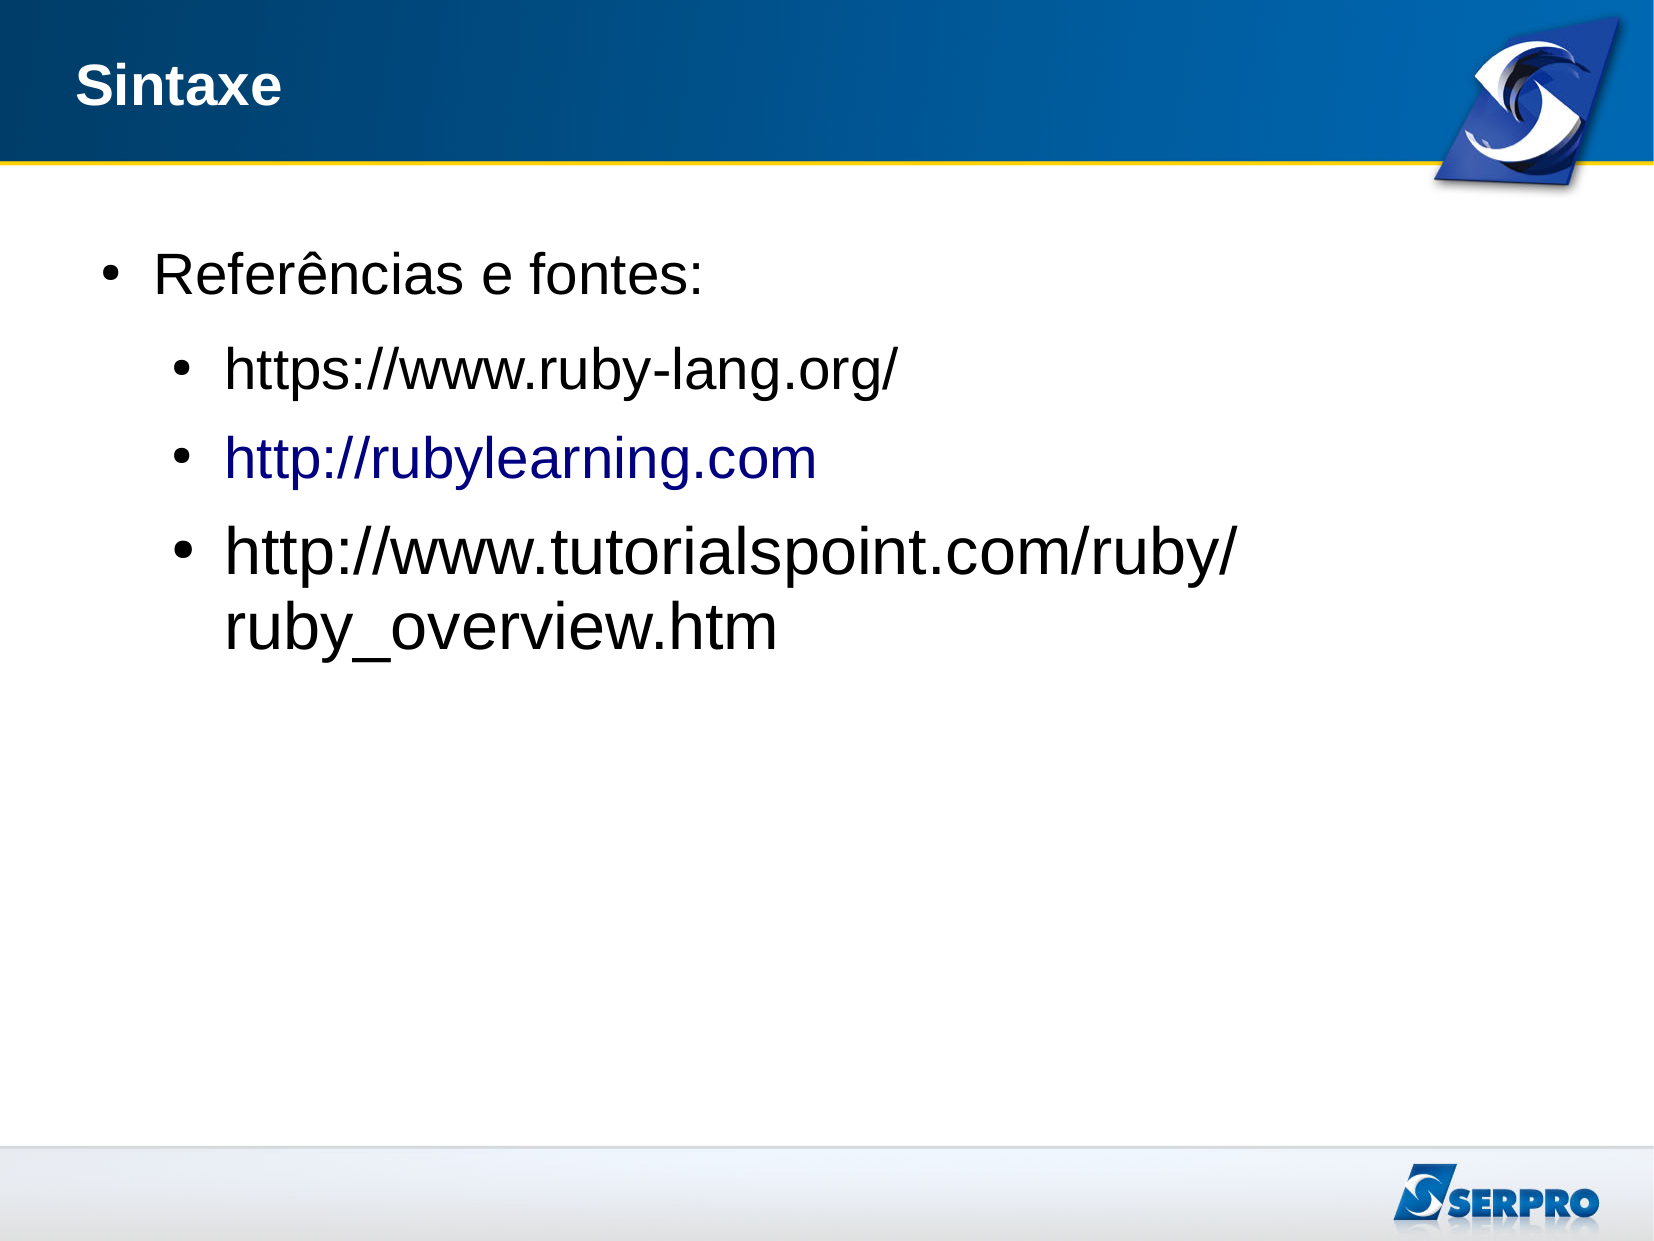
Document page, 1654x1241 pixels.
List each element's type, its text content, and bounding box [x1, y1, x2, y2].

title Sintaxe [75, 41, 1434, 130]
list Referências e fontes: https://www.ruby-lang.org/ http://rubylearning.com http://www.tutorialspoint.com/ruby/ruby_overview.htm [82, 242, 1571, 962]
picture [0, 0, 1654, 1241]
